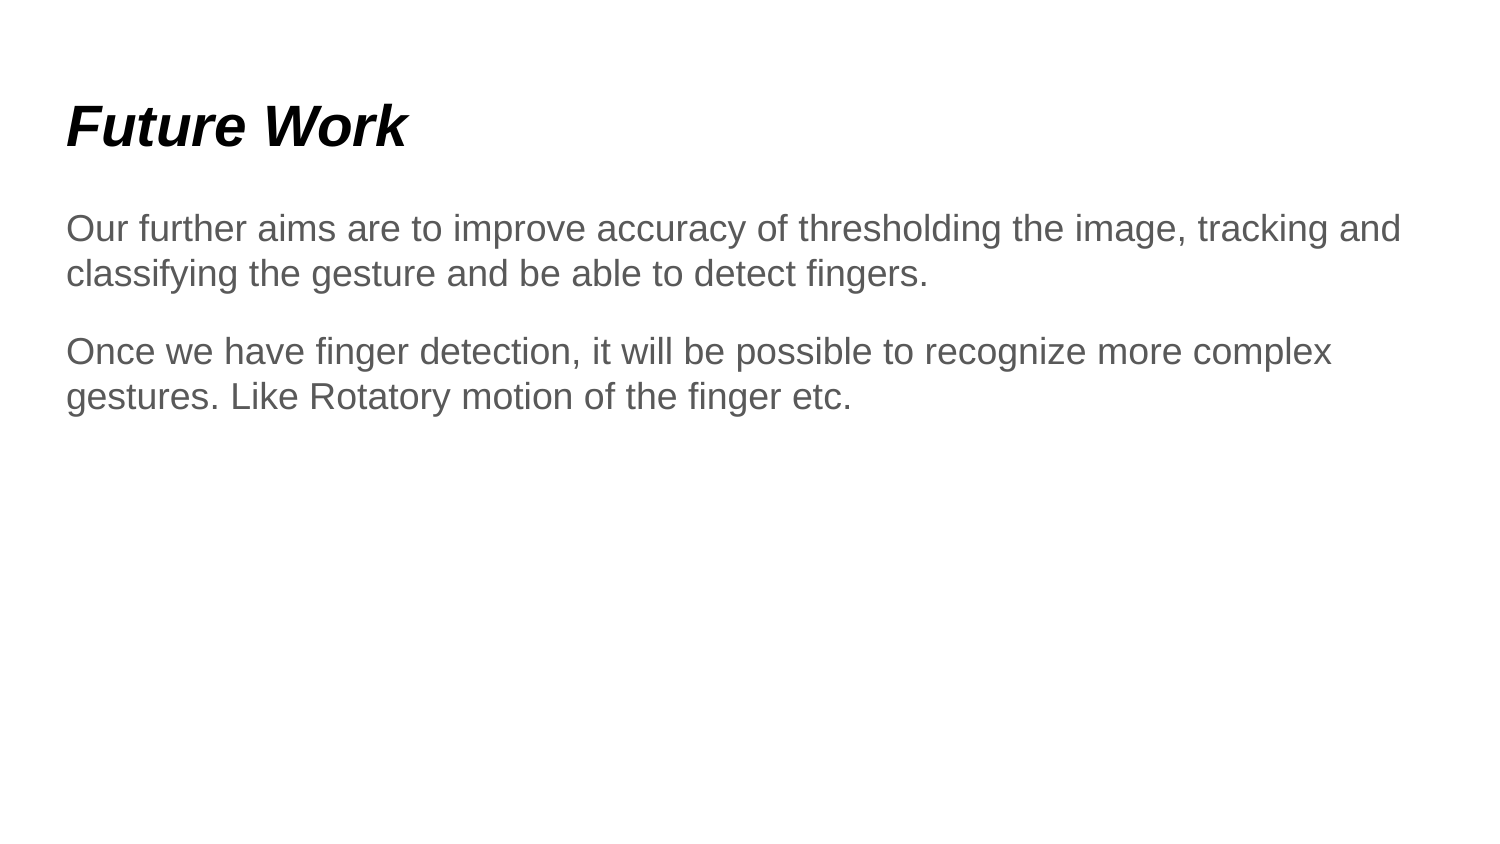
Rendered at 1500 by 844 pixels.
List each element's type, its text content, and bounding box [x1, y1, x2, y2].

list Our further aims are to improve accuracy of thresholding the image, tracking and classifying the gesture and be able to detect fingers. Once we have finger detection, it will be possible to recognize more complex gestures. Like Rotatory motion of the finger etc. [51, 189, 1449, 750]
title Future Work [51, 72, 1449, 167]
